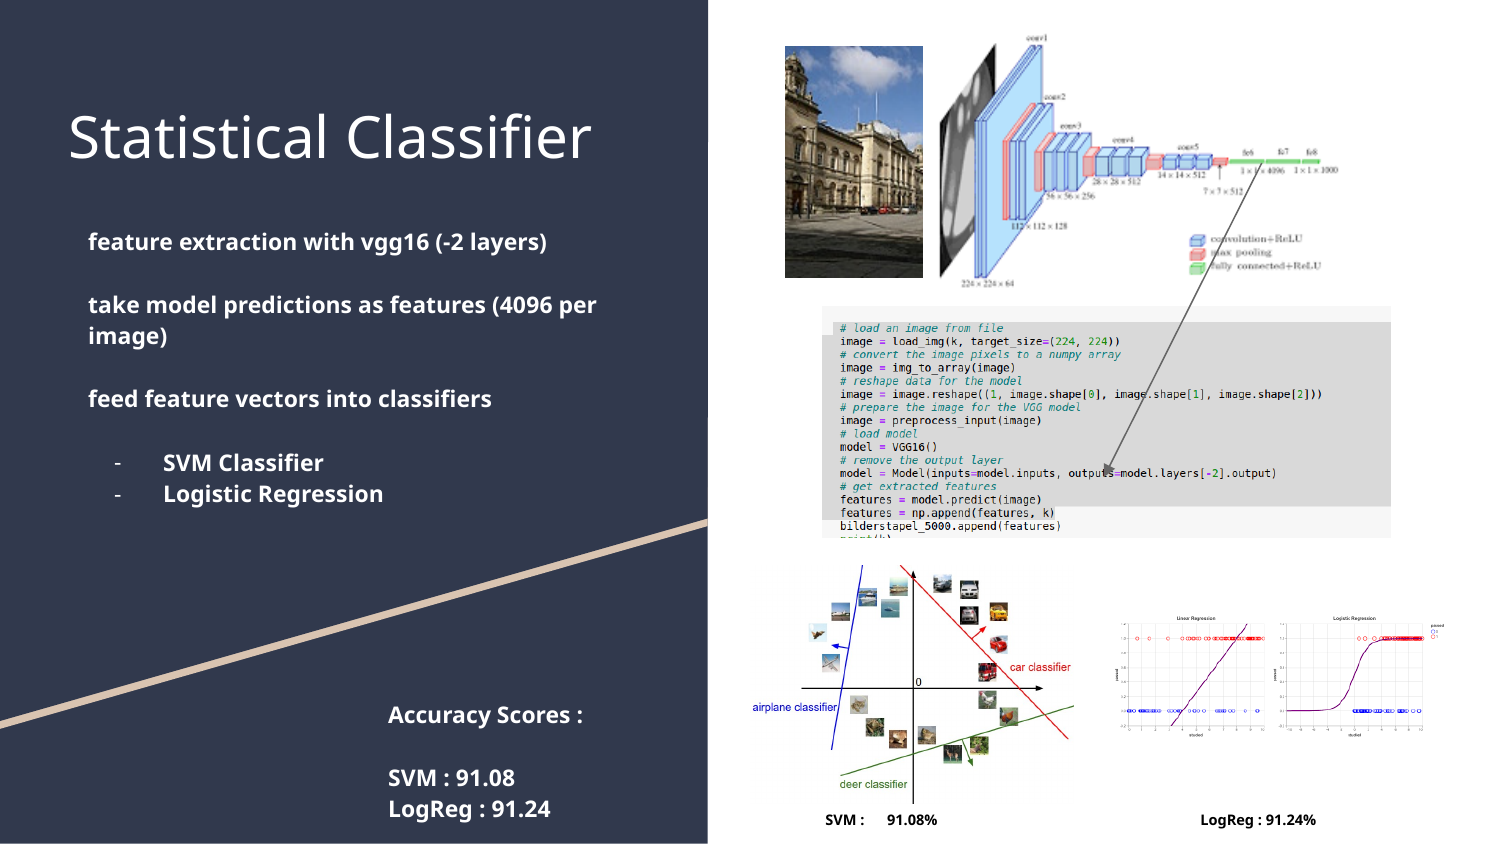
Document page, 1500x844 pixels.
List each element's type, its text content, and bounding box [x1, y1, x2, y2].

text_box feature extraction with vgg16 (-2 layers) take model predictions as features (4096 per image) feed feature vectors into classifiers SVM Classifier Logistic Regression Accuracy Scores : SVM : 91.08 LogReg : 91.24 [73, 208, 666, 701]
picture [785, 28, 1391, 538]
picture [750, 565, 1074, 804]
picture [1112, 614, 1445, 738]
list SVM : 91.08% LogReg : 91.24%4 [810, 775, 1449, 844]
title Statistical Classifier [53, 85, 682, 497]
